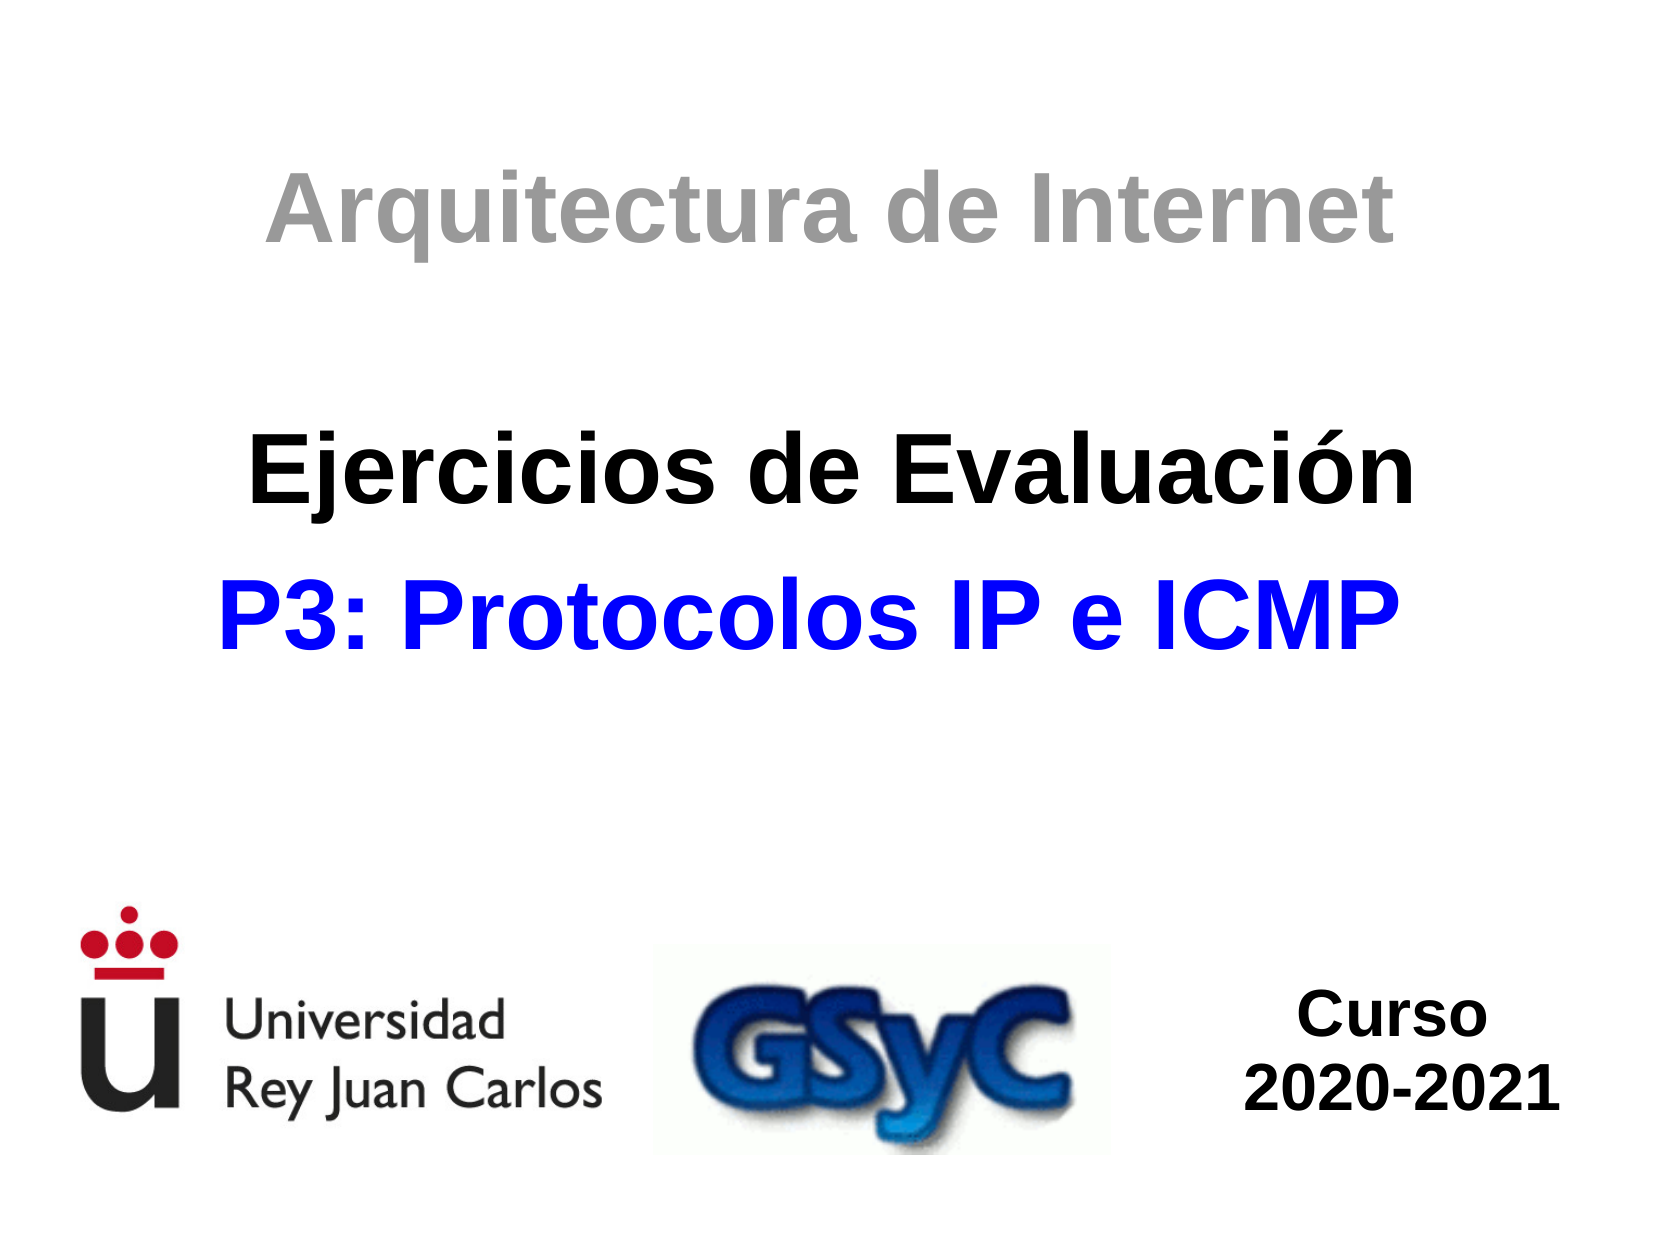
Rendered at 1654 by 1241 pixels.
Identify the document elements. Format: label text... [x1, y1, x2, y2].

title Curso 2020-2021 [1200, 975, 1606, 1126]
picture [46, 884, 631, 1141]
picture [653, 944, 1111, 1156]
title P3: Protocolos IP e ICMP [135, 555, 1486, 676]
title Ejercicios de Evaluación [225, 413, 1441, 526]
title Arquitectura de Internet [144, 39, 1516, 376]
